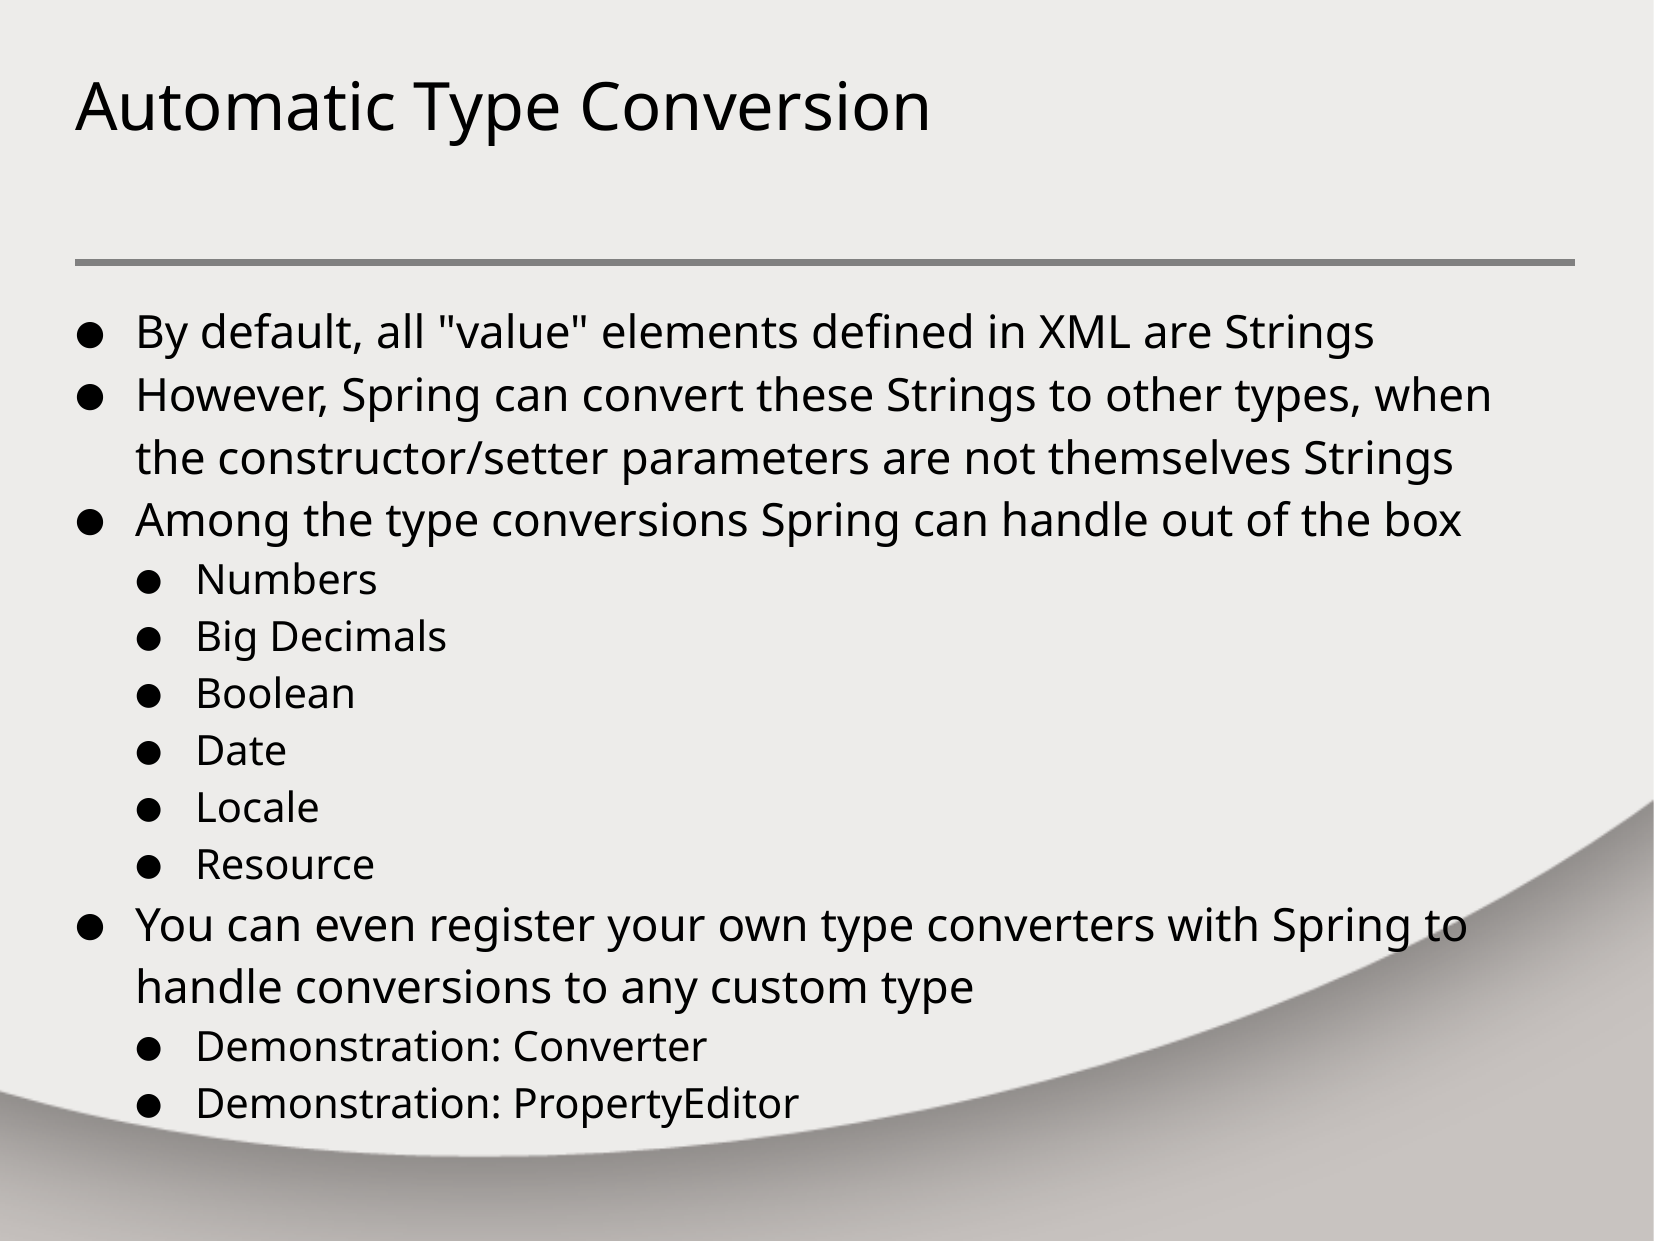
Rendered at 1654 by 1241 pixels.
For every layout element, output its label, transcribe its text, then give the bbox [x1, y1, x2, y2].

list By default, all "value" elements defined in XML are Strings However, Spring can convert these Strings to other types, when the constructor/setter parameters are not themselves Strings Among the type conversions Spring can handle out of the box Numbers Big Decimals Boolean Date Locale Resource You can even register your own type converters with Spring to handle conversions to any custom type Demonstration: Converter Demonstration: PropertyEditor [75, 300, 1576, 1163]
picture [0, 0, 1654, 1241]
title Automatic Type Conversion [75, 75, 1576, 226]
